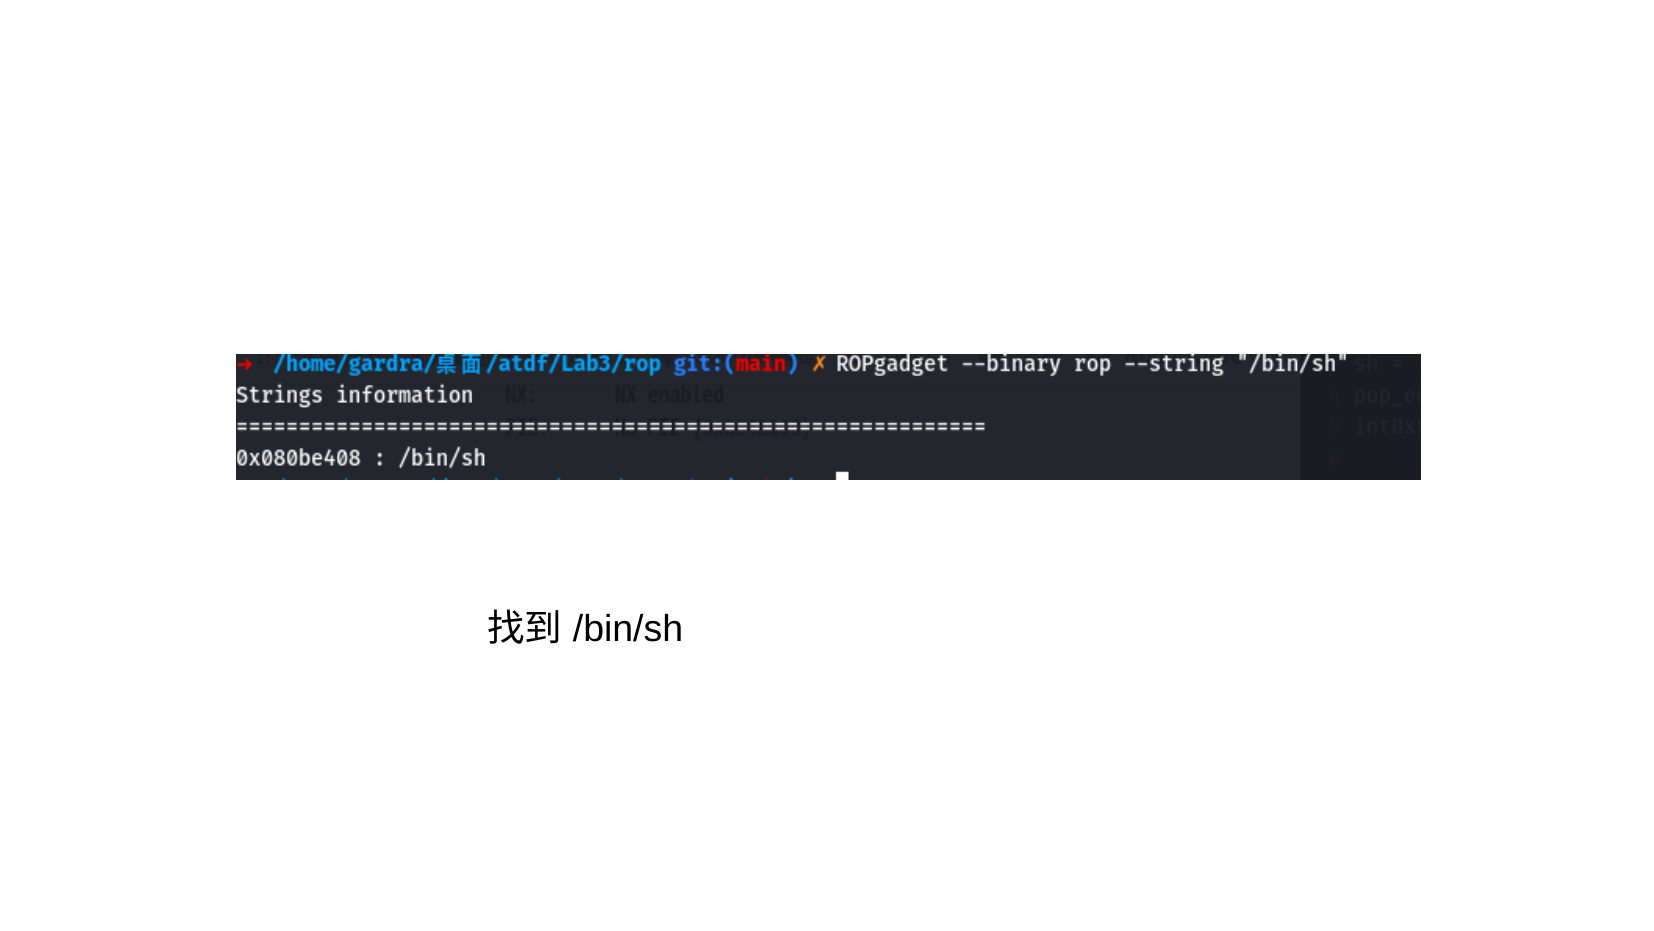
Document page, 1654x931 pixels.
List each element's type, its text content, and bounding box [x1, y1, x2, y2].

text_box 找到/bin/sh [472, 590, 886, 660]
picture [236, 354, 1421, 480]
